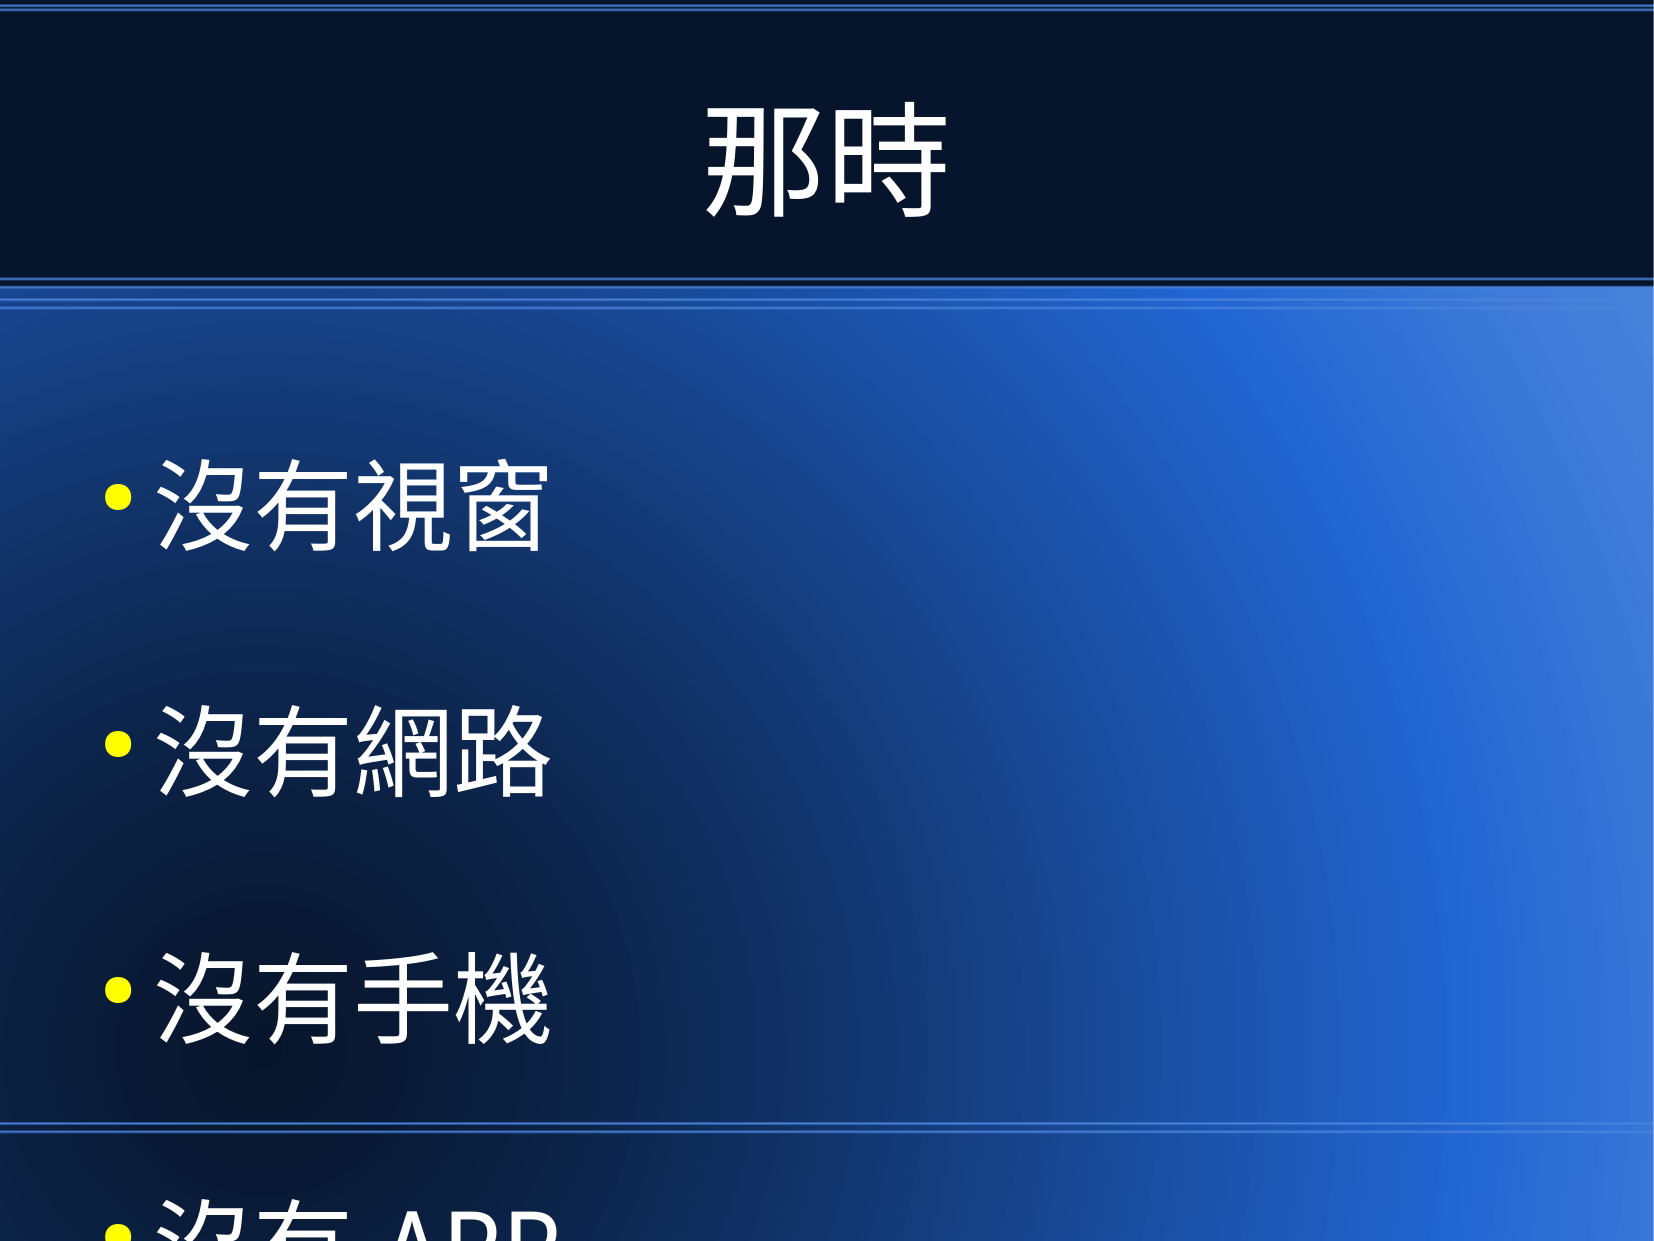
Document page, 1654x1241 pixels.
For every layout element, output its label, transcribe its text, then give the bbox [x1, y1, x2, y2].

picture [0, 0, 1654, 1241]
title 那時 [82, 49, 1571, 257]
list 沒有視窗 沒有網路 沒有手機 沒有APP [82, 355, 1571, 1241]
